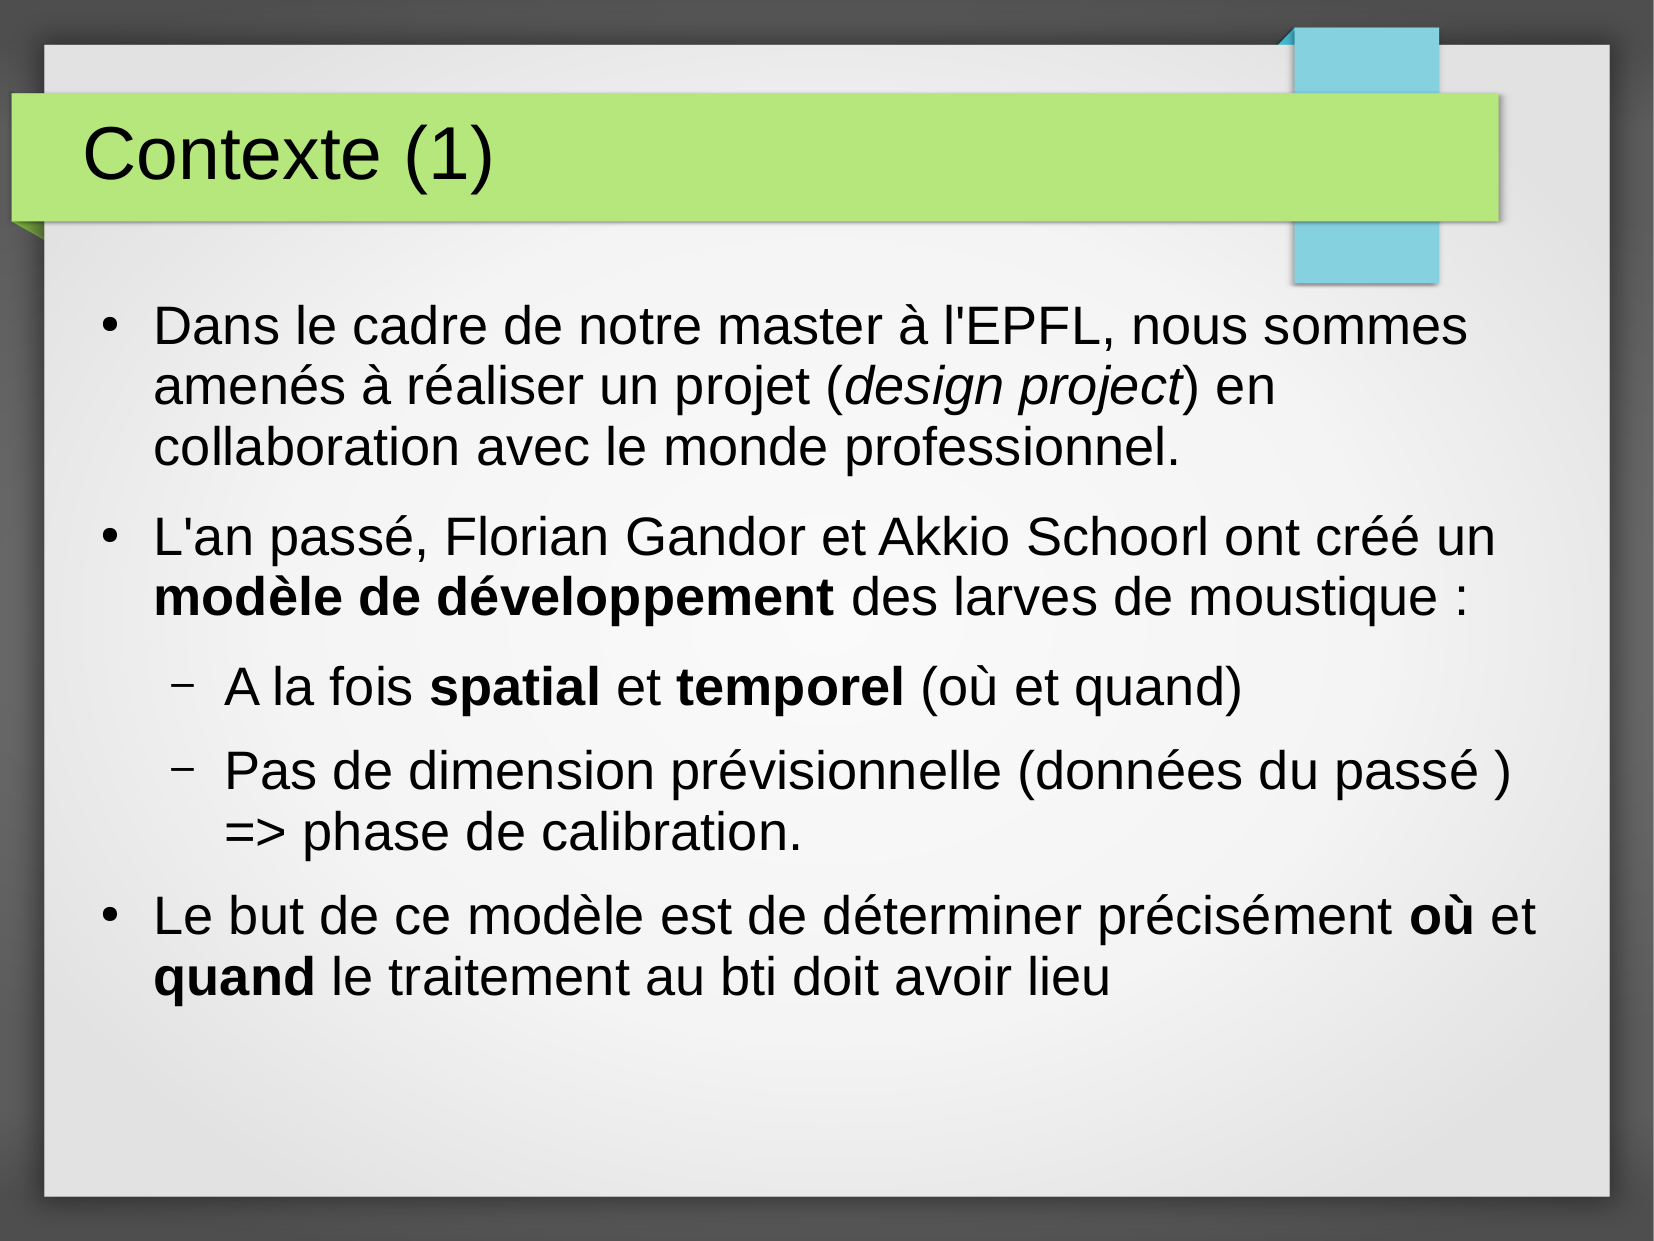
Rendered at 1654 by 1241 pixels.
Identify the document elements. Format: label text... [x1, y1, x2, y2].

title Contexte (1) [82, 94, 1264, 213]
list Dans le cadre de notre master à l'EPFL, nous sommes amenés à réaliser un projet (design project) en collaboration avec le monde professionnel. L'an passé, Florian Gandor et Akkio Schoorl ont créé un modèle de développement des larves de moustique : A la fois spatial et temporel (où et quand) Pas de dimension prévisionnelle (données du passé ) => phase de calibration. Le but de ce modèle est de déterminer précisément où et quand le traitement au bti doit avoir lieu [82, 295, 1571, 1015]
picture [0, 0, 1654, 1241]
